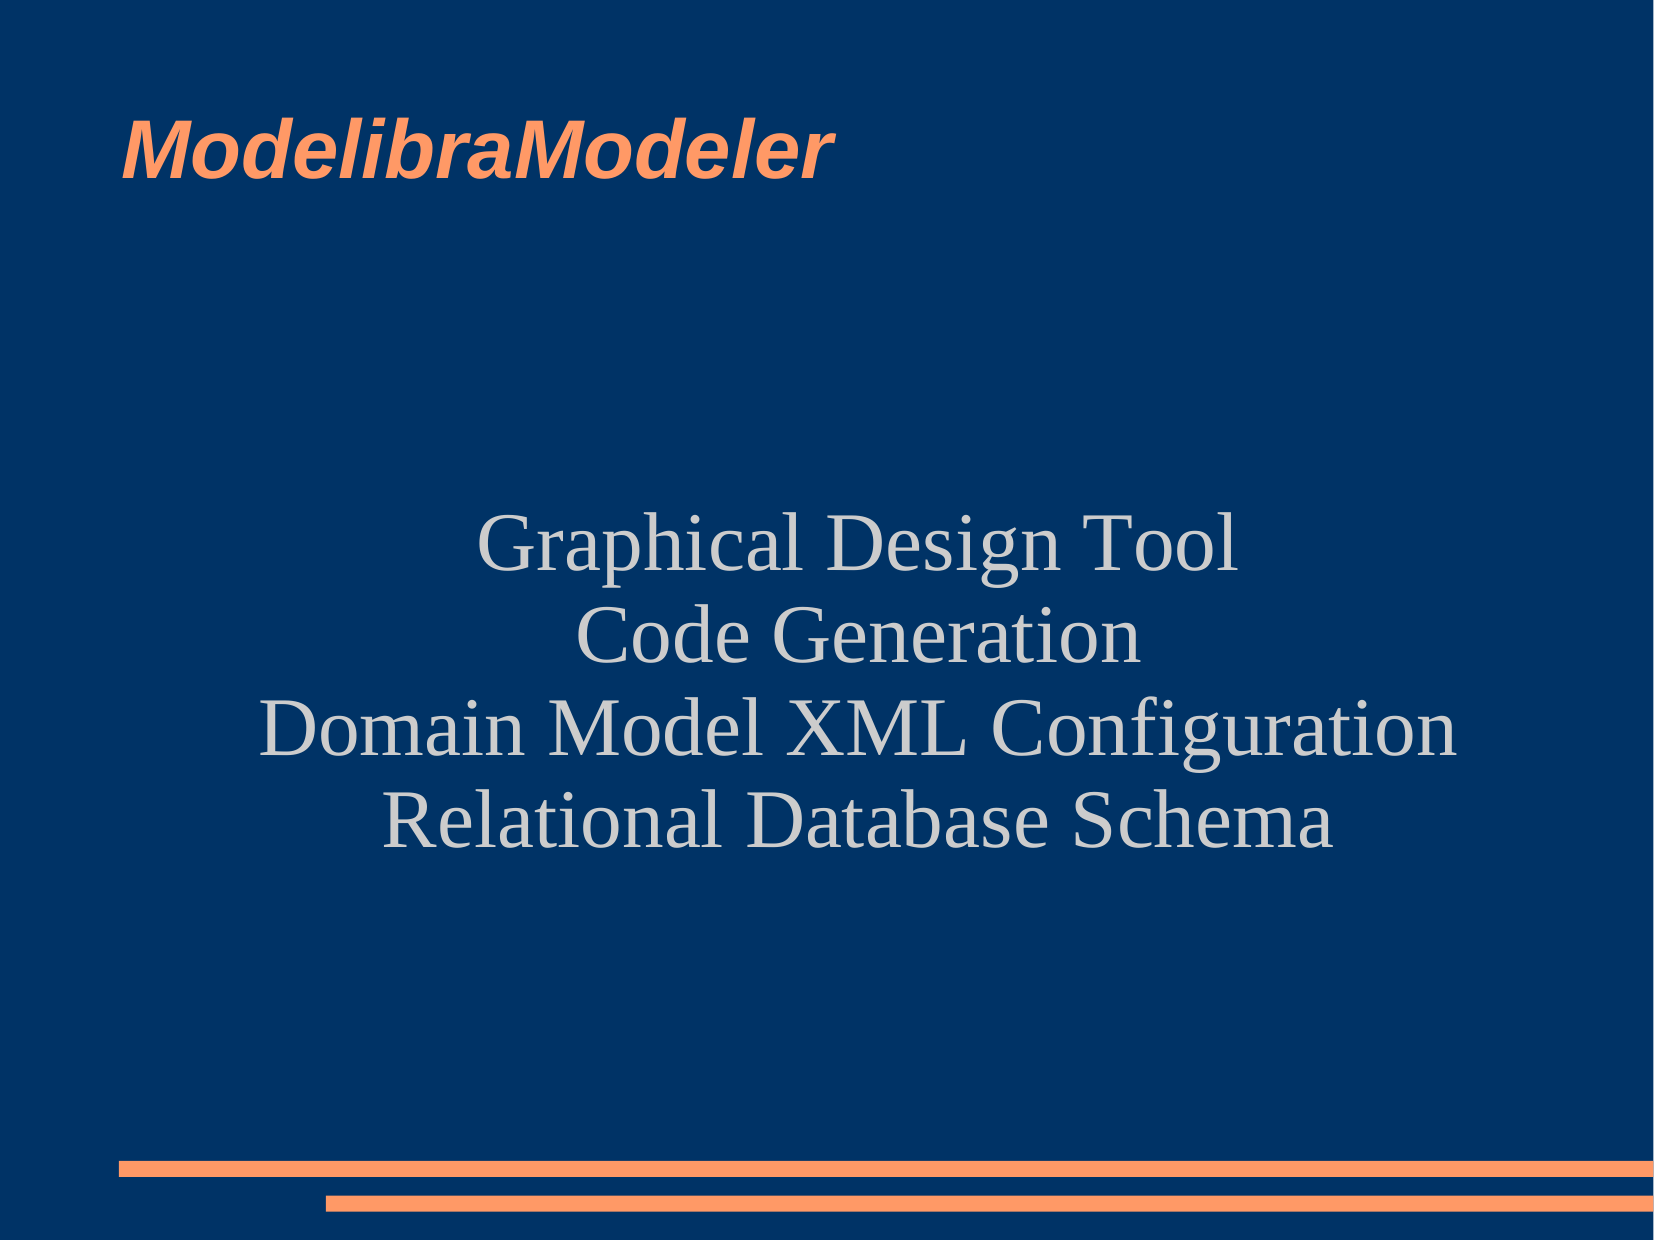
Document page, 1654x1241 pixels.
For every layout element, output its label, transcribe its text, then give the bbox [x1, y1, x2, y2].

title ModelibraModeler [121, 46, 1534, 254]
subtitle Graphical Design Tool Code Generation Domain Model XML Configuration Relational Database Schema [121, 322, 1561, 1133]
